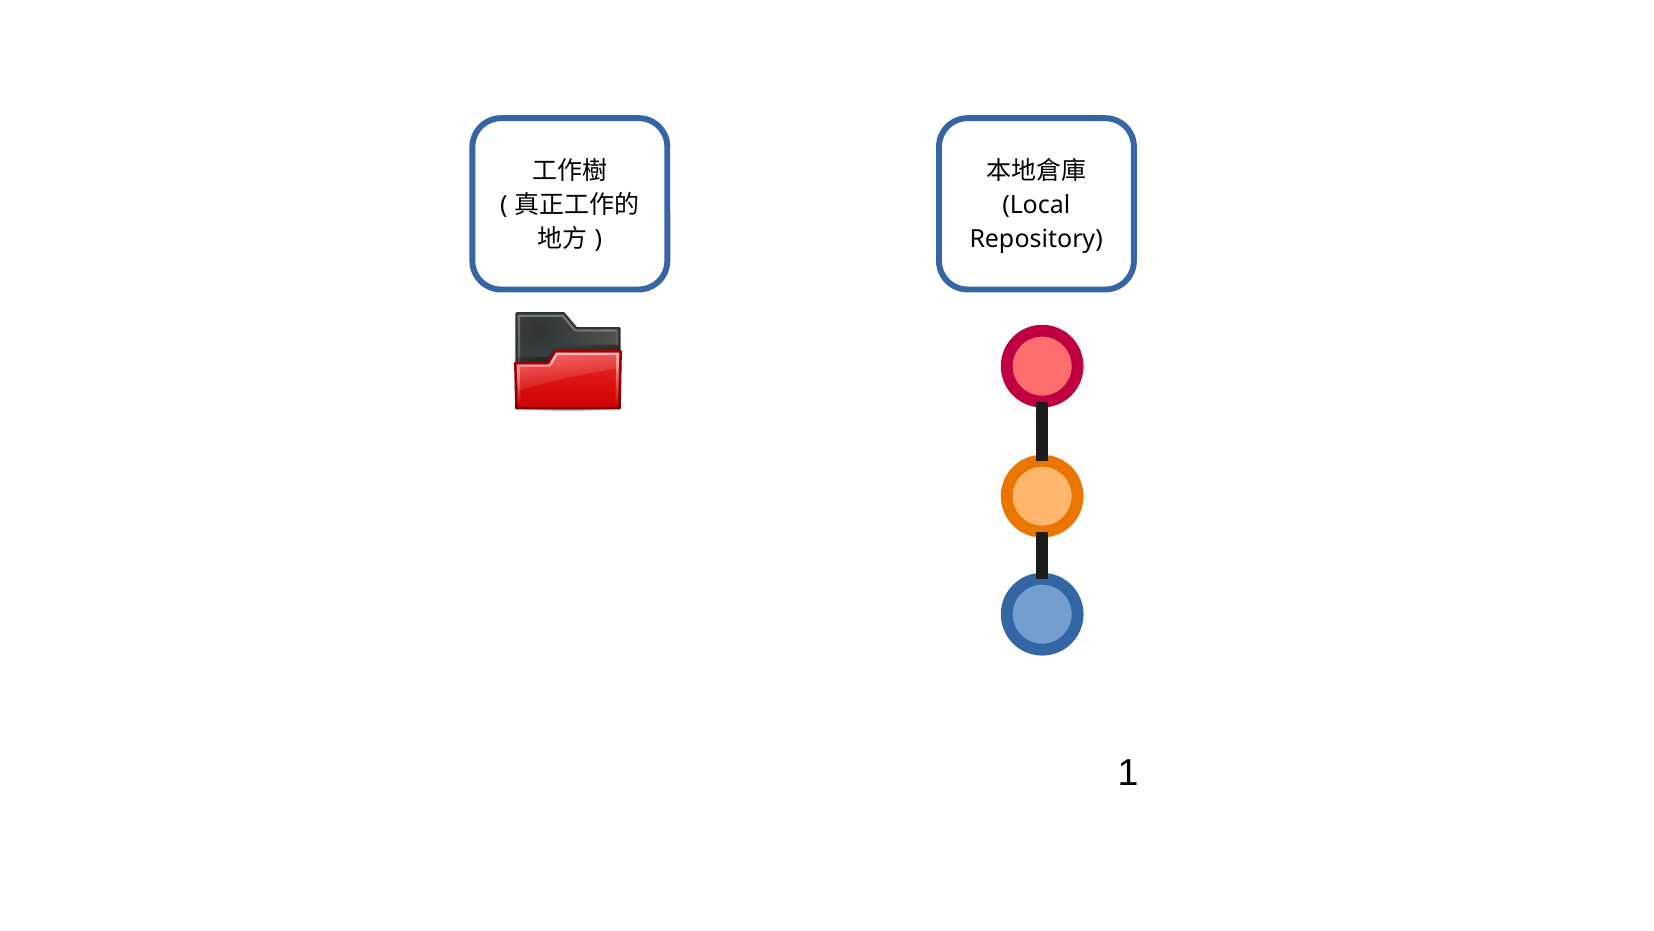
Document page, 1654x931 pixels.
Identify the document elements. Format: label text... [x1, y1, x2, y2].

text_box 本地倉庫 (Local Repository) [938, 118, 1134, 290]
text_box [1006, 461, 1078, 532]
text_box 1 [1098, 744, 1158, 801]
text_box [1006, 579, 1078, 650]
text_box [1006, 330, 1078, 402]
picture [510, 302, 626, 418]
text_box 工作樹 (真正工作的地方) [472, 118, 668, 290]
